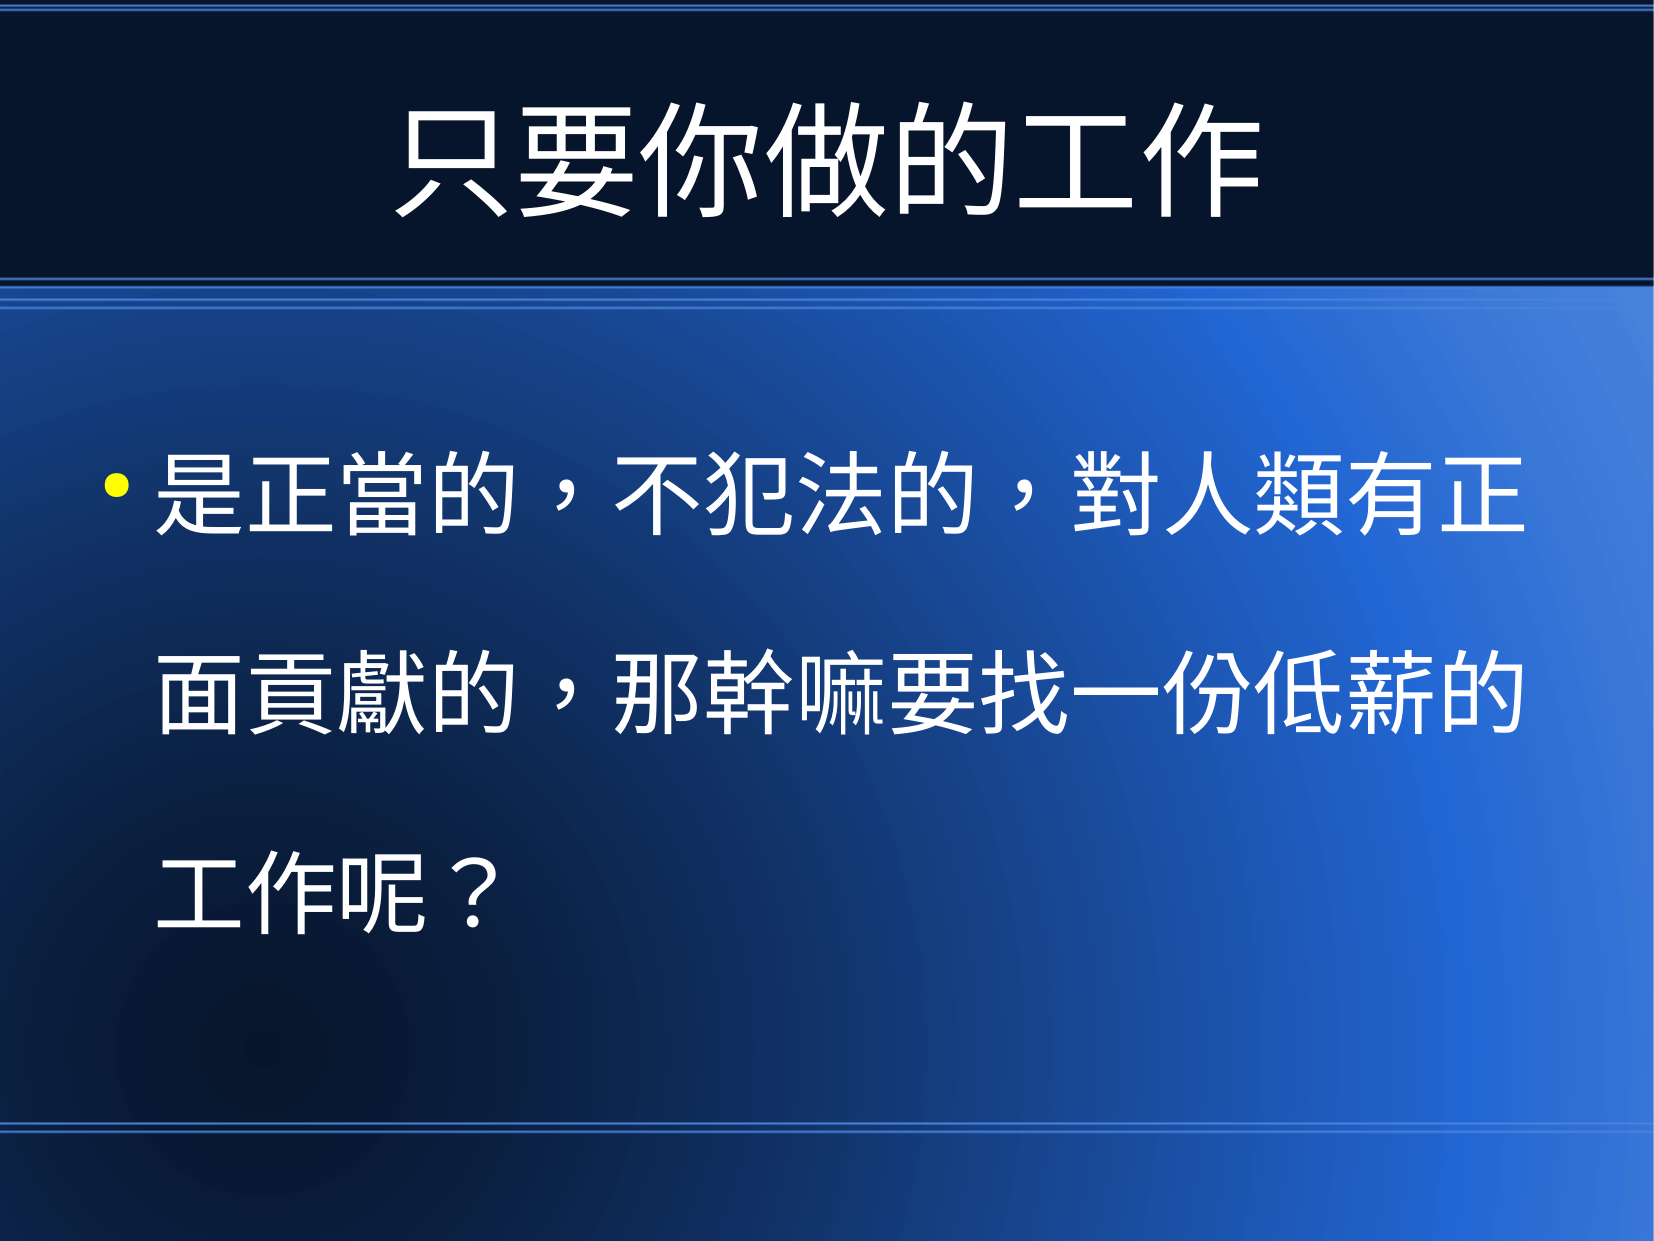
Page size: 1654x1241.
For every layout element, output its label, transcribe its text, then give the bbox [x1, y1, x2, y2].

title 只要你做的工作 [82, 49, 1571, 257]
list 是正當的，不犯法的，對人類有正面貢獻的，那幹嘛要找一份低薪的工作呢？ [82, 355, 1571, 1241]
picture [0, 0, 1654, 1241]
